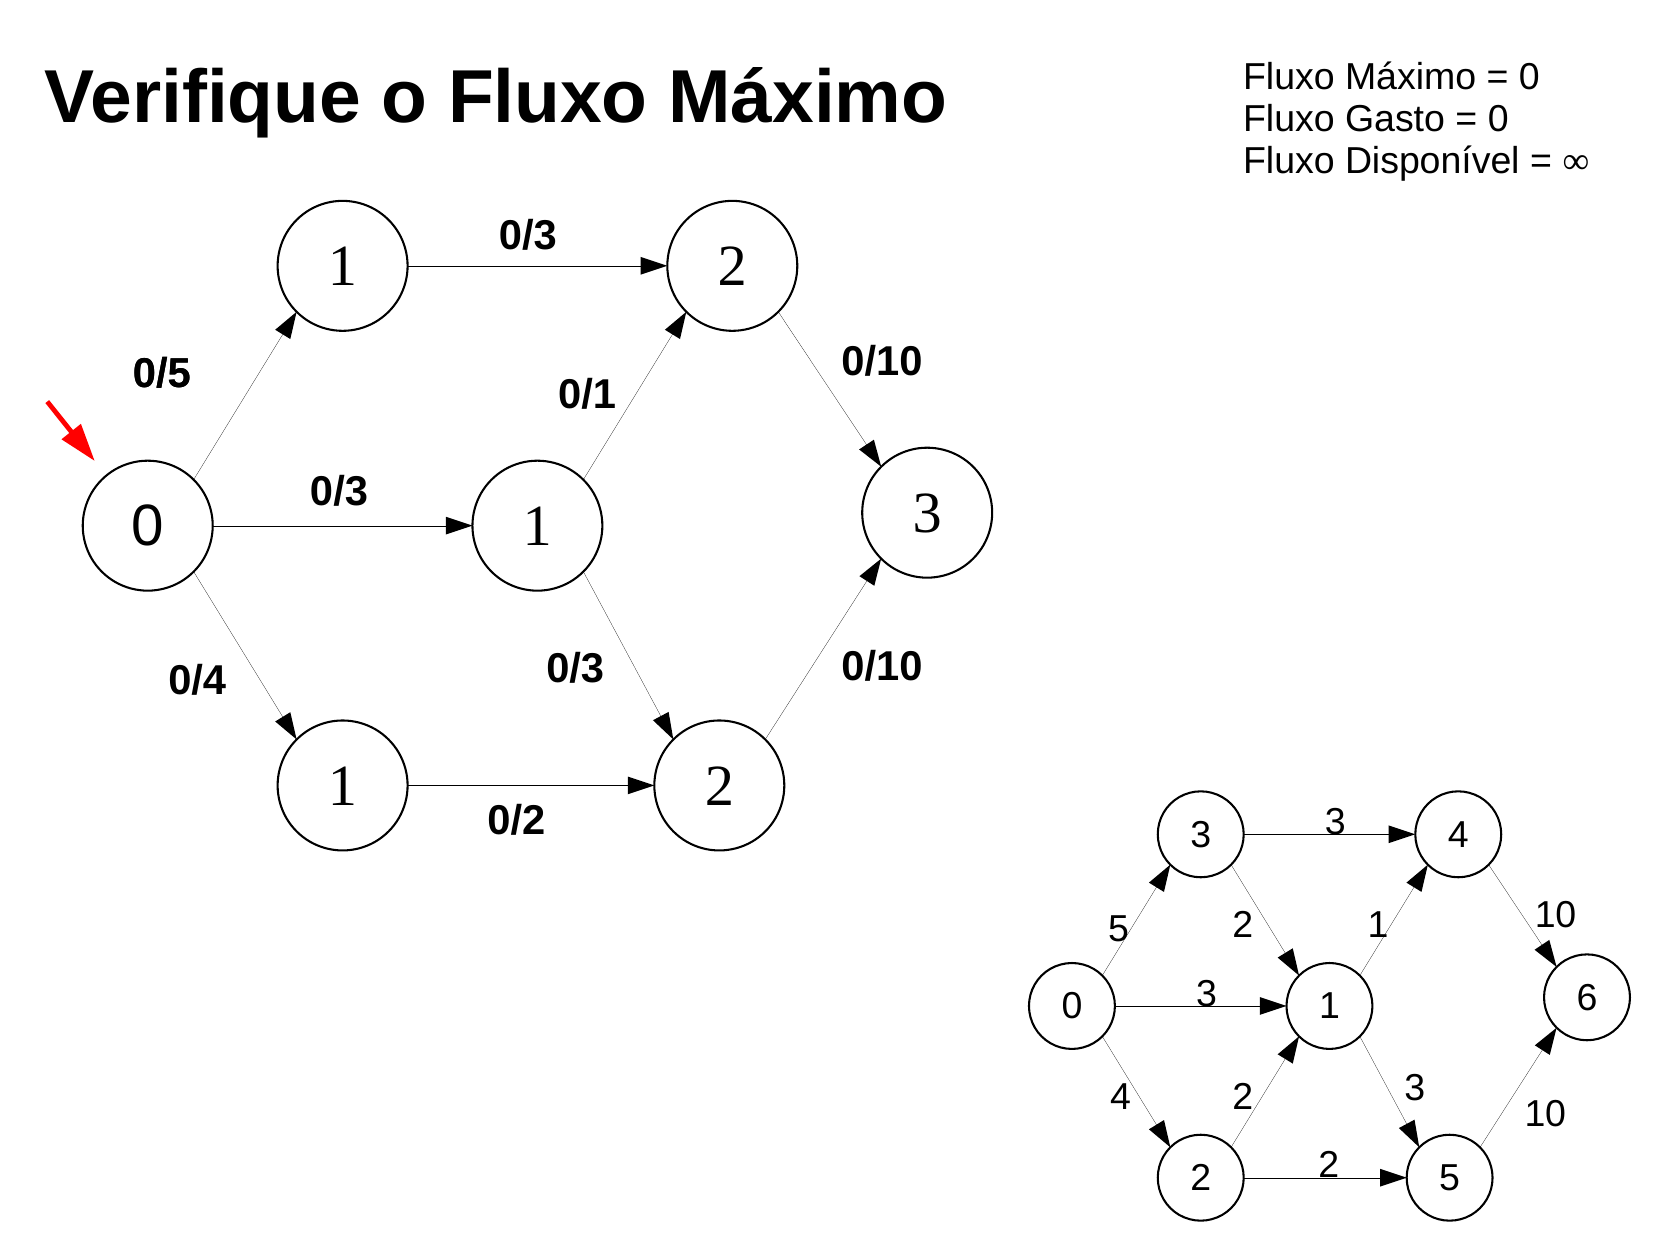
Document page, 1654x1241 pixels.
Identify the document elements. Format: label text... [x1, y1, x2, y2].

text_box 0/10 [826, 635, 957, 697]
text_box 6 [1582, 996, 1592, 1008]
text_box 4 [1415, 791, 1502, 878]
text_box 1 [1286, 963, 1373, 1049]
text_box 2 [1157, 1134, 1244, 1221]
text_box 0/3 [295, 460, 402, 522]
text_box 0/1 [543, 363, 650, 426]
text_box 3 [1157, 791, 1244, 878]
text_box Fluxo Máximo = 0 Fluxo Gasto = 0 Fluxo Disponível = ∞ [1228, 48, 1605, 189]
text_box 2 [654, 720, 785, 851]
text_box 2 [1303, 1136, 1341, 1194]
text_box 10 [1520, 885, 1595, 985]
text_box 1 [277, 720, 408, 851]
text_box 0/4 [153, 649, 260, 711]
text_box 1 [1352, 895, 1390, 953]
text_box Verifique o Fluxo Máximo [29, 47, 963, 147]
text_box 10 [1509, 1084, 1596, 1142]
text_box 0/5 [118, 342, 225, 404]
text_box 6 [1544, 955, 1630, 1041]
text_box 4 [1095, 1067, 1132, 1125]
text_box 0 [82, 460, 213, 591]
text_box 0/10 [826, 330, 957, 393]
text_box 1 [277, 200, 408, 331]
text_box 0/2 [472, 789, 579, 851]
text_box 3 [1389, 1059, 1427, 1116]
text_box 1 [472, 460, 603, 591]
text_box 3 [1310, 792, 1347, 850]
text_box 5 [1093, 900, 1131, 958]
text_box 2 [1217, 895, 1255, 953]
text_box 0 [1028, 963, 1115, 1049]
text_box 0/3 [531, 637, 638, 700]
text_box 5 [1406, 1134, 1493, 1221]
text_box 3 [1181, 964, 1218, 1022]
text_box 2 [667, 200, 798, 331]
text_box 2 [1217, 1067, 1255, 1125]
text_box 0/3 [484, 204, 591, 266]
text_box 3 [862, 447, 993, 578]
